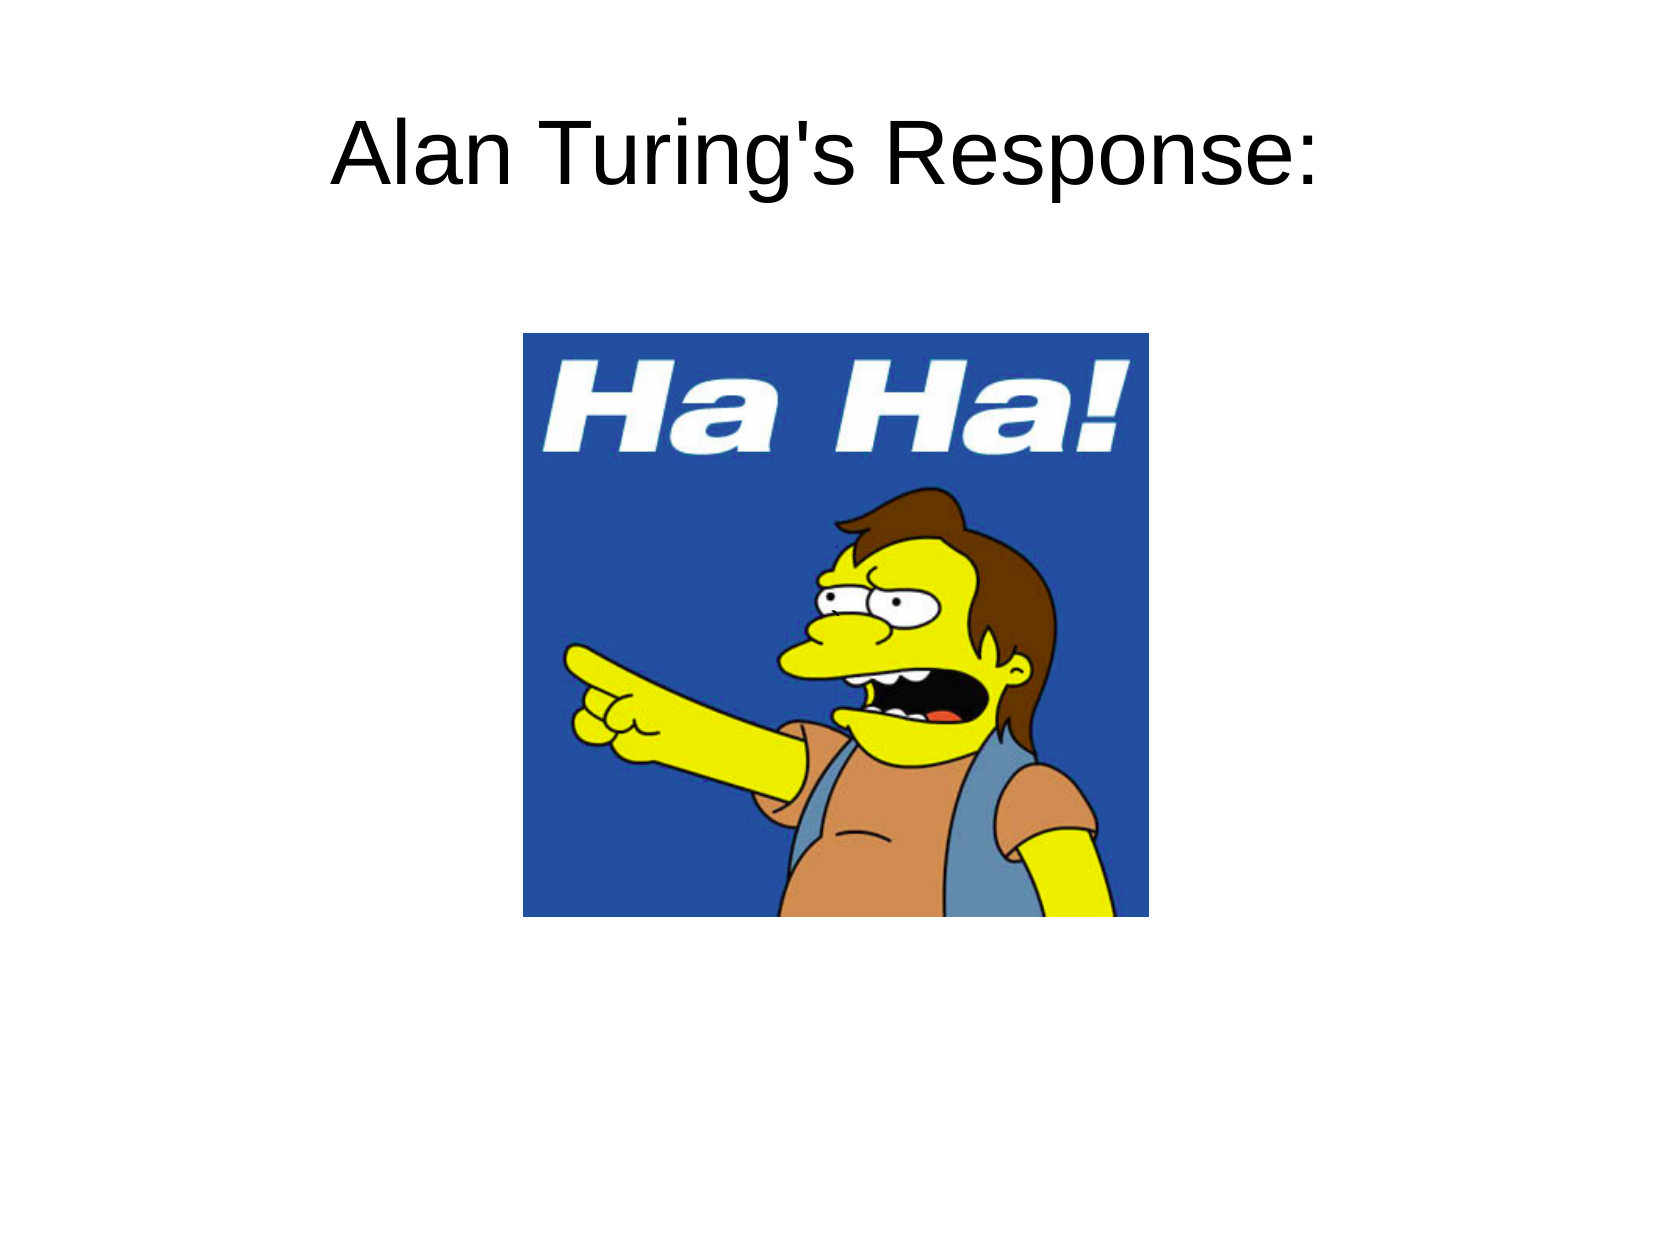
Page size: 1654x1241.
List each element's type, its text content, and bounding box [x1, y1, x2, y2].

picture [523, 333, 1149, 917]
title Alan Turing's Response: [82, 49, 1571, 257]
